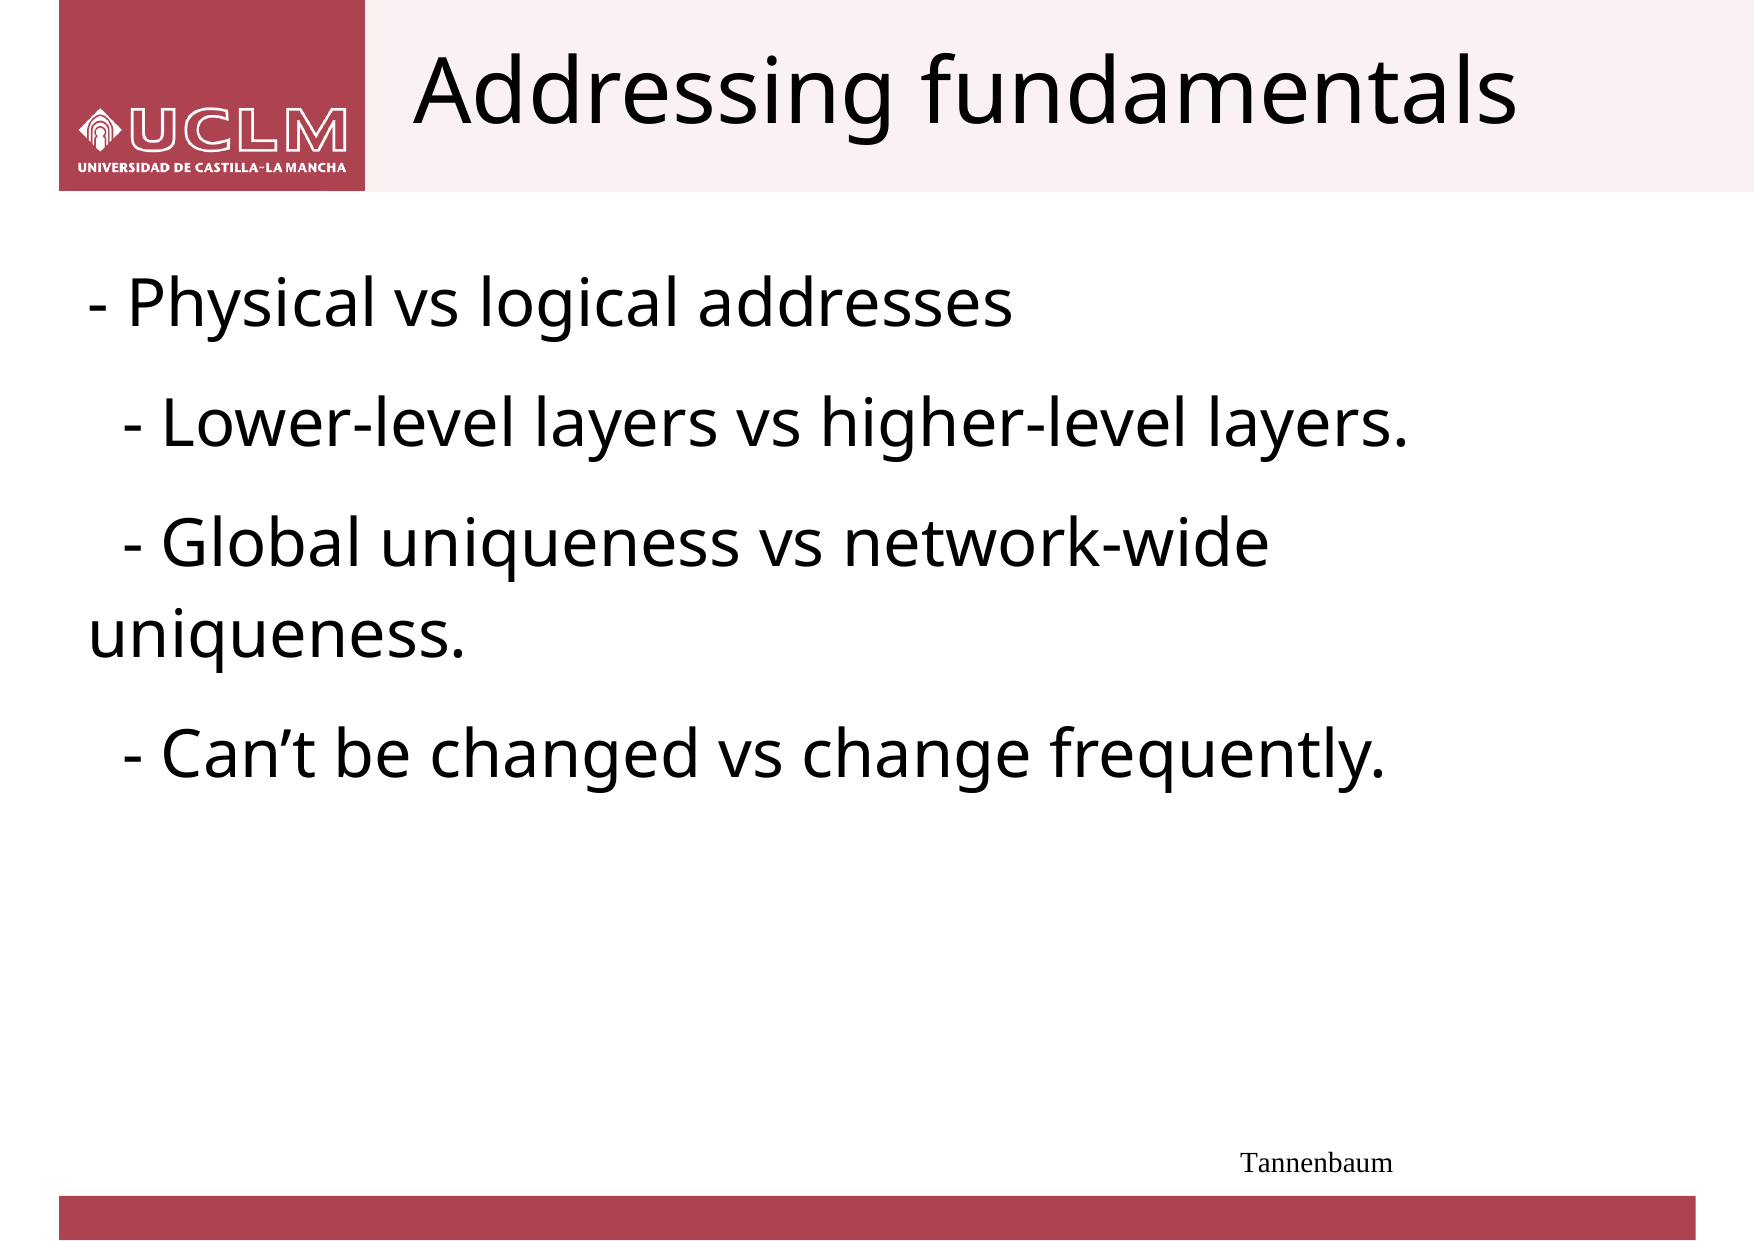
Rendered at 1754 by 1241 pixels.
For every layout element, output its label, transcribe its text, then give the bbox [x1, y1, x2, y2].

picture [59, 0, 365, 191]
text_box Tannenbaum [1240, 1144, 1455, 1182]
title Addressing fundamentals [413, 0, 1667, 198]
list - Physical vs logical addresses - Lower-level layers vs higher-level layers. - Global uniqueness vs network-wide uniqueness. - Can’t be changed vs change frequently. [87, 254, 1667, 1074]
